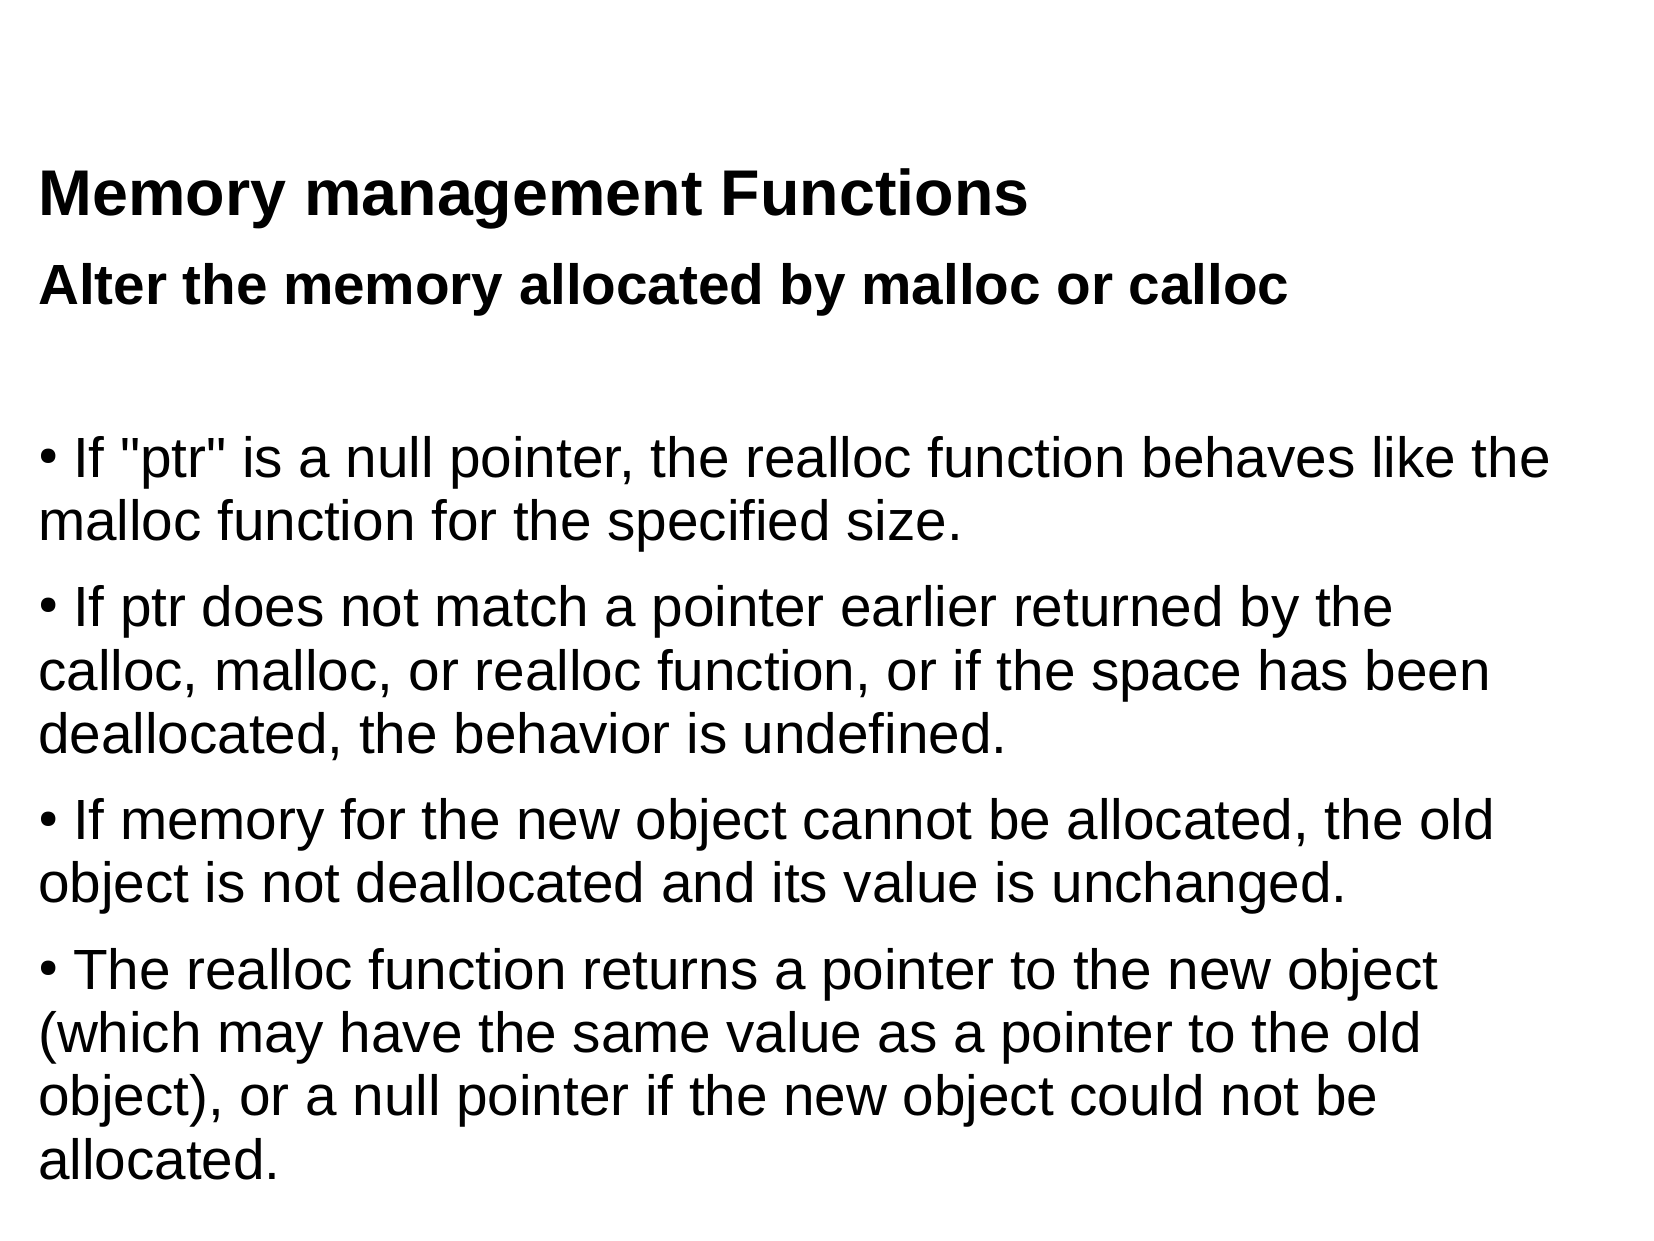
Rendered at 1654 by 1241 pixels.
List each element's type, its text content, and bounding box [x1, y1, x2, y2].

text_box Memory management Functions Alter the memory allocated by malloc or calloc If "ptr" is a null pointer, the realloc function behaves like the malloc function for the specified size. If ptr does not match a pointer earlier returned by the calloc, malloc, or realloc function, or if the space has been deallocated, the behavior is undefined. If memory for the new object cannot be allocated, the old object is not deallocated and its value is unchanged. The realloc function returns a pointer to the new object (which may have the same value as a pointer to the old object), or a null pointer if the new object could not be allocated. [23, 150, 1576, 1201]
